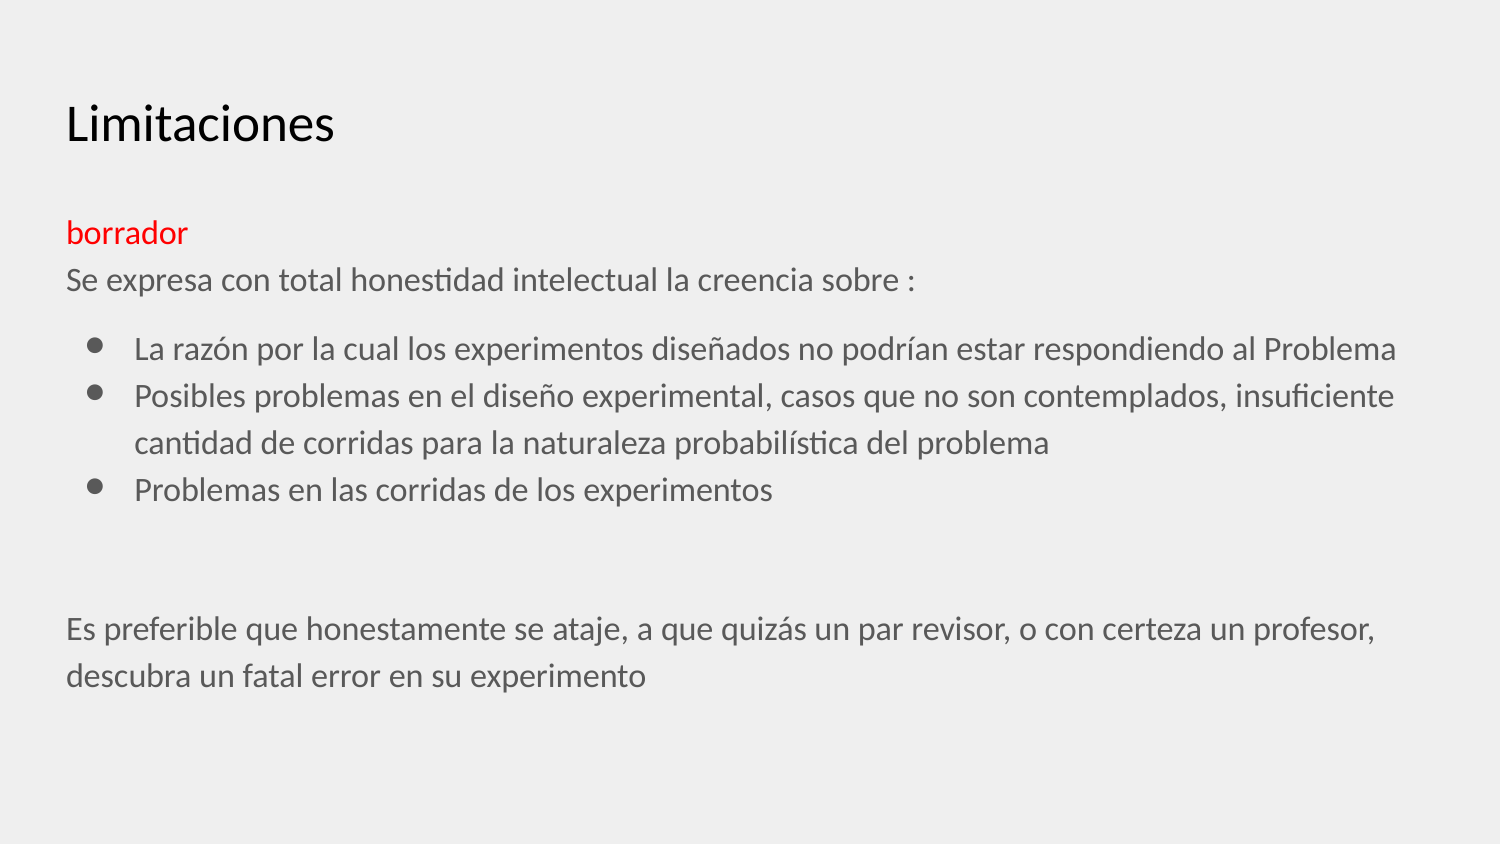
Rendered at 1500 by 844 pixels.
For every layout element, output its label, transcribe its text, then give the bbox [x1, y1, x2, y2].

title Limitaciones [51, 72, 1449, 167]
list borrador Se expresa con total honestidad intelectual la creencia sobre : La razón por la cual los experimentos diseñados no podrían estar respondiendo al Problema Posibles problemas en el diseño experimental, casos que no son contemplados, insuficiente cantidad de corridas para la naturaleza probabilística del problema Problemas en las corridas de los experimentos Es preferible que honestamente se ataje, a que quizás un par revisor, o con certeza un profesor, descubra un fatal error en su experimento [51, 189, 1449, 750]
